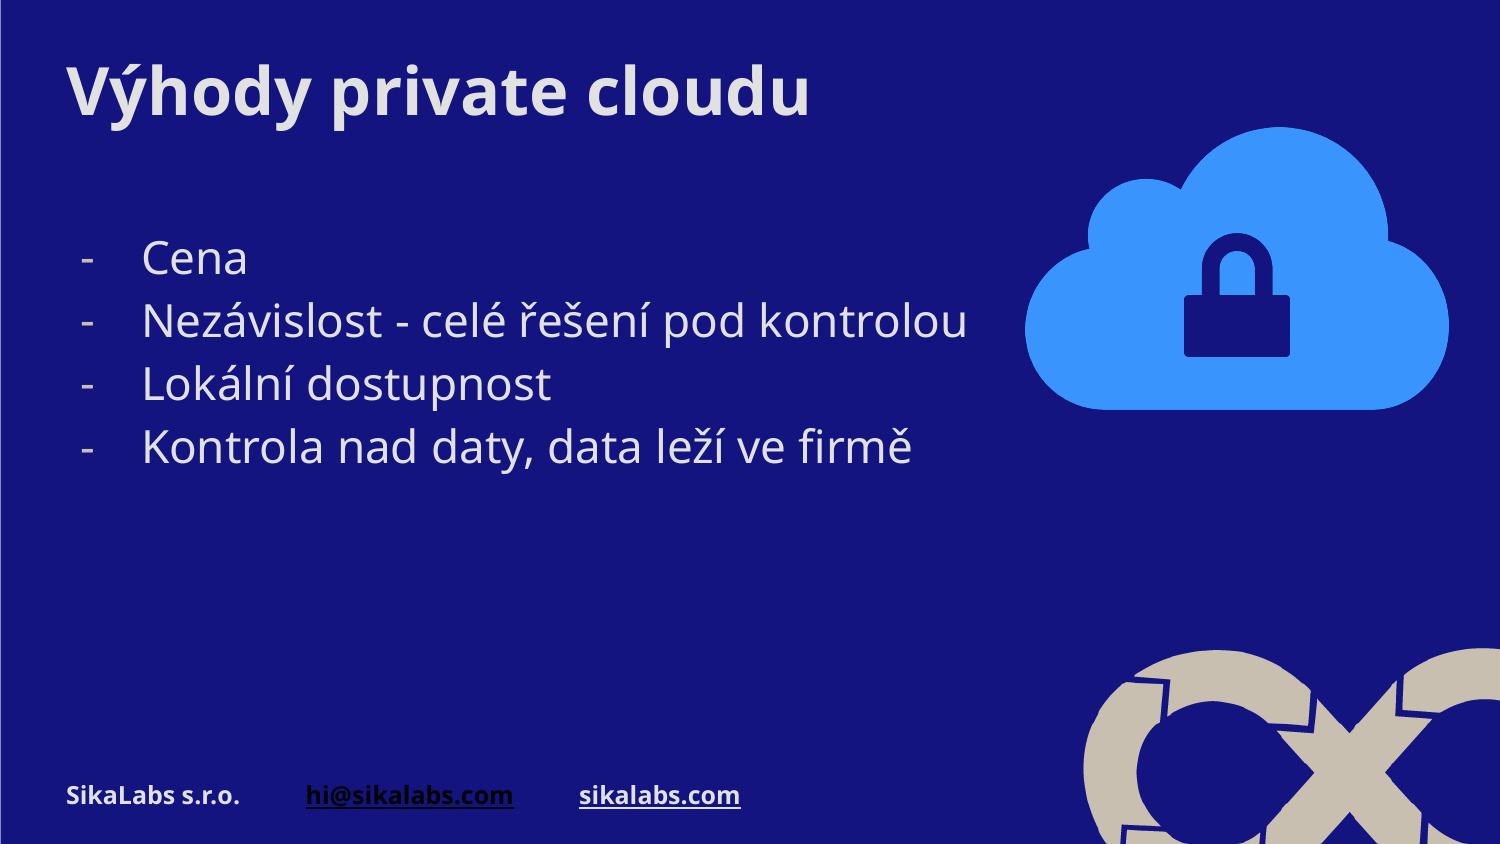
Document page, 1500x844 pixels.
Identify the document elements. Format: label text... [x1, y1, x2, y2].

picture [0, 0, 1500, 844]
title Výhody private cloudu [51, 33, 1449, 128]
list Cena Nezávislost - celé řešení pod kontrolou Lokální dostupnost Kontrola nad daty, data leží ve firmě [51, 205, 1437, 688]
